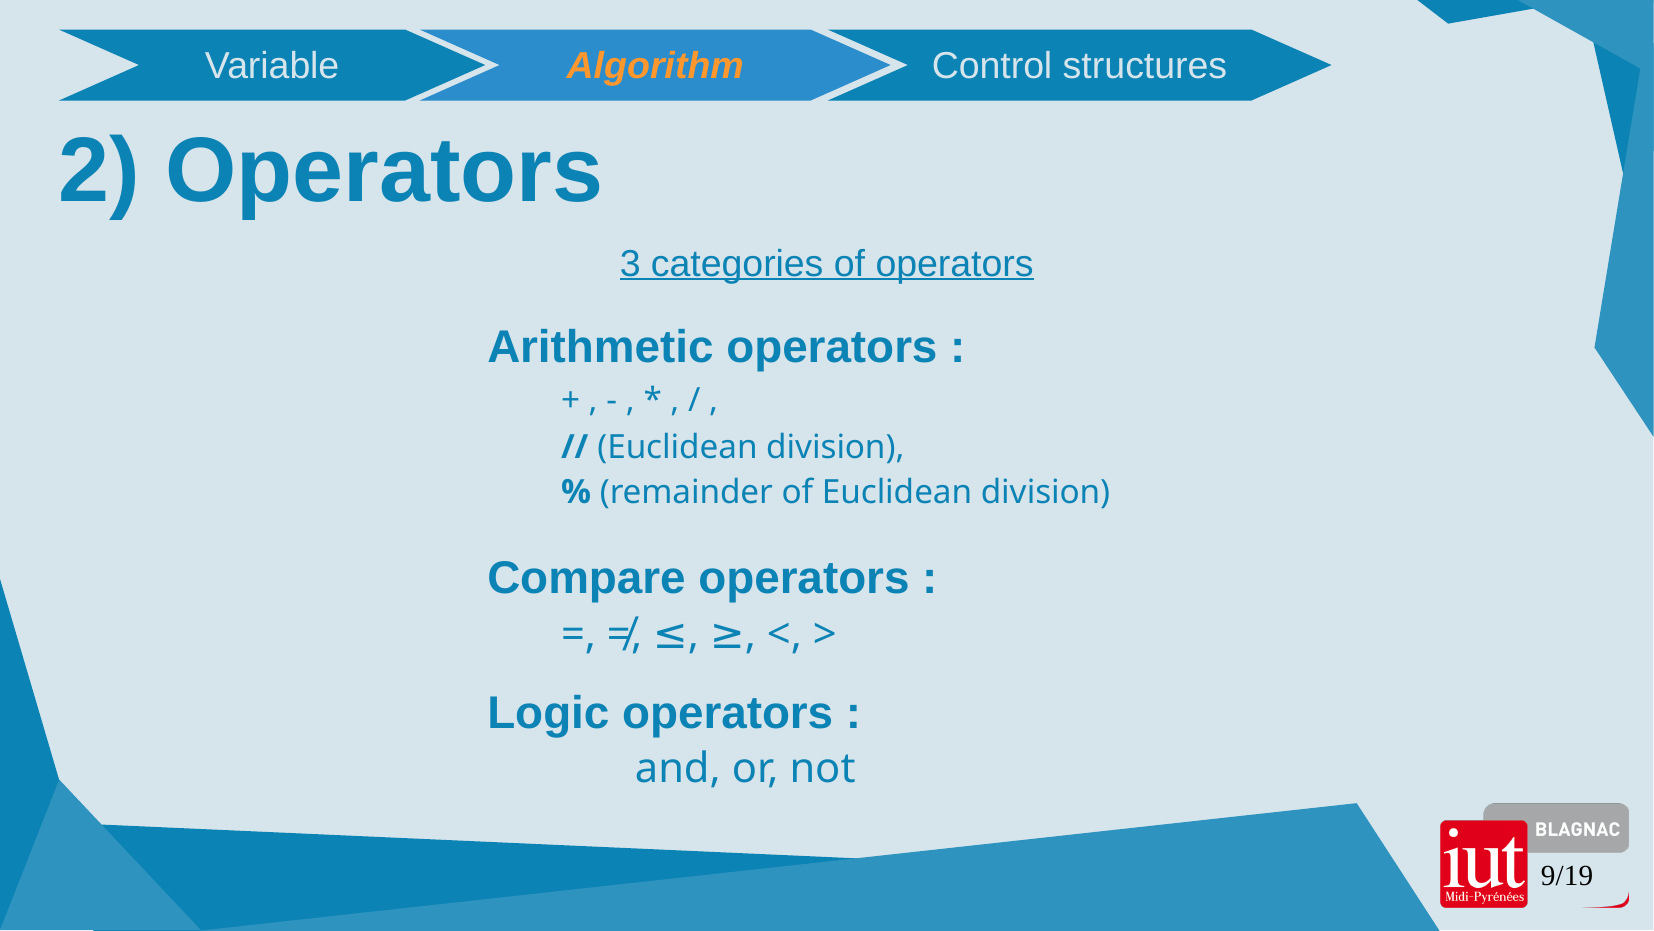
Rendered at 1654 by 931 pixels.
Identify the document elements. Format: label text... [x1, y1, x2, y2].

text_box Variable [58, 29, 486, 101]
text_box Compare operators : =, ≠, ≤, ≥, <, > [472, 544, 957, 660]
text_box Algorithm [419, 29, 891, 101]
text_box Control structures [827, 29, 1332, 101]
title 2) Operators [59, 118, 1548, 221]
text_box Logic operators : and, or, not [472, 679, 922, 795]
picture [1440, 803, 1629, 908]
text_box Arithmetic operators : + , - , * , / , // (Euclidean division), % (remainder of Euclidean division) [472, 313, 1182, 503]
text_box 3 categories of operators [602, 234, 1052, 292]
